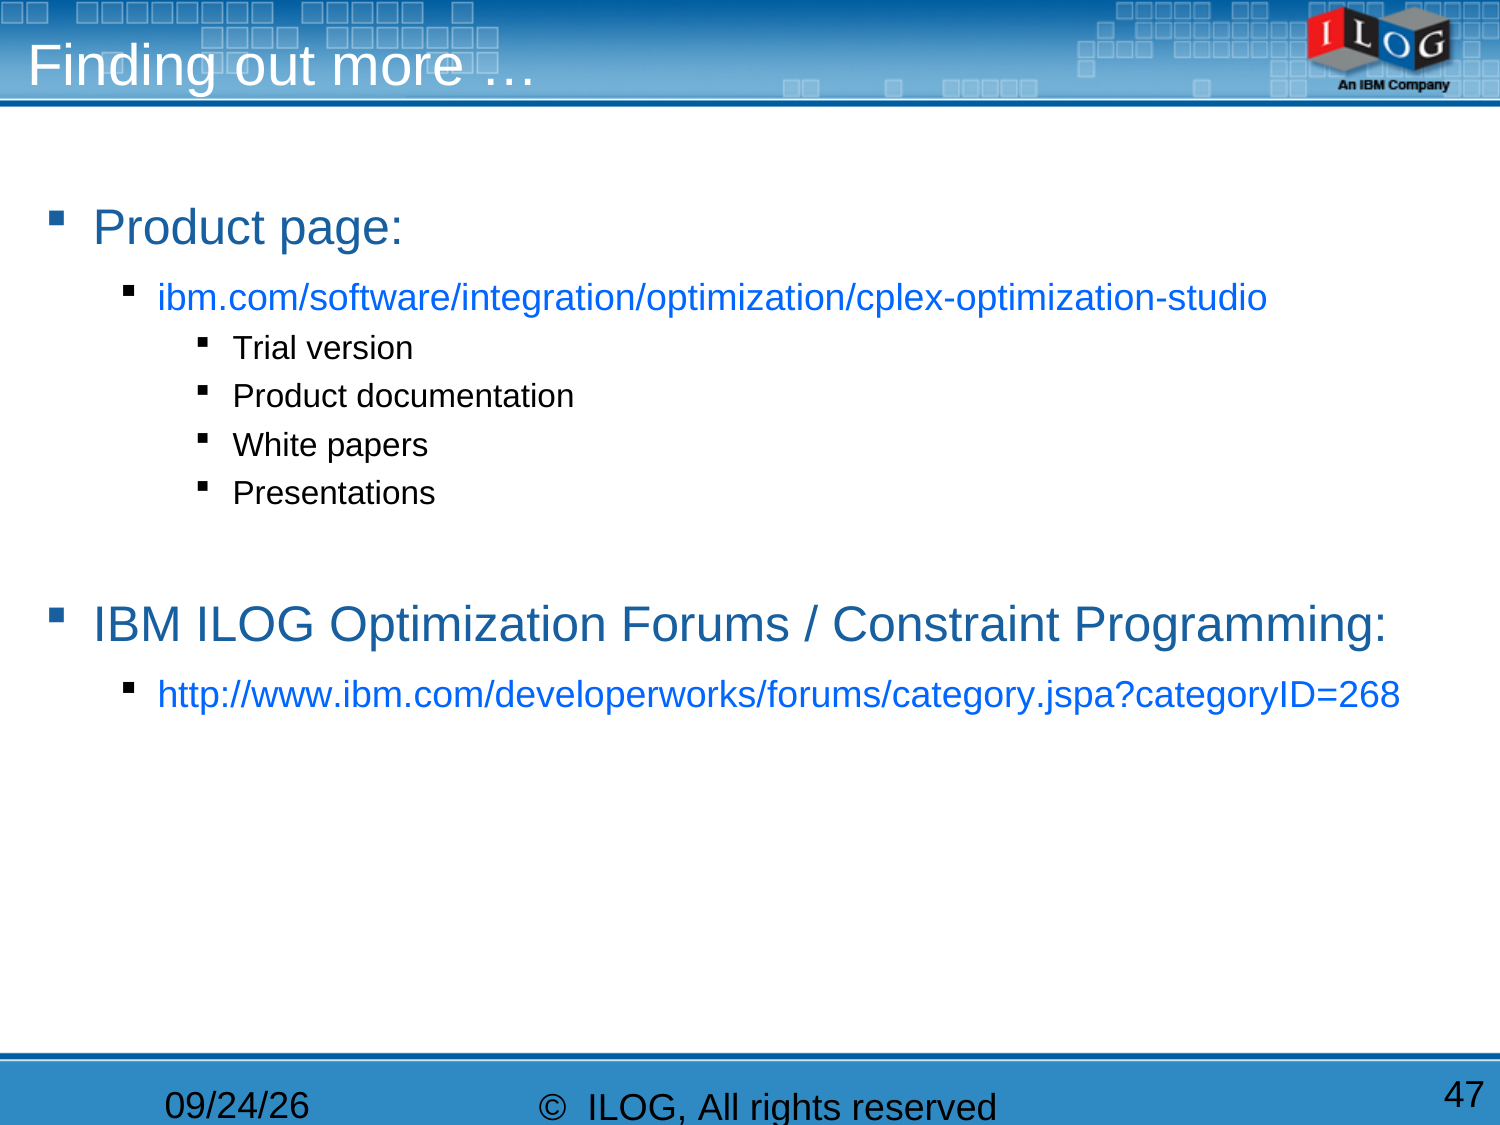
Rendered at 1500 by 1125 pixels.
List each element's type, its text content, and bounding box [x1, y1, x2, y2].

list Product page: ibm.com/software/integration/optimization/cplex-optimization-studio Trial version Product documentation White papers Presentations IBM ILOG Optimization Forums / Constraint Programming: http://www.ibm.com/developerworks/forums/category.jspa?categoryID=268 [30, 174, 1458, 1017]
picture [775, 1102, 785, 1118]
picture [0, 0, 1500, 1125]
title Finding out more … [12, 0, 1300, 144]
